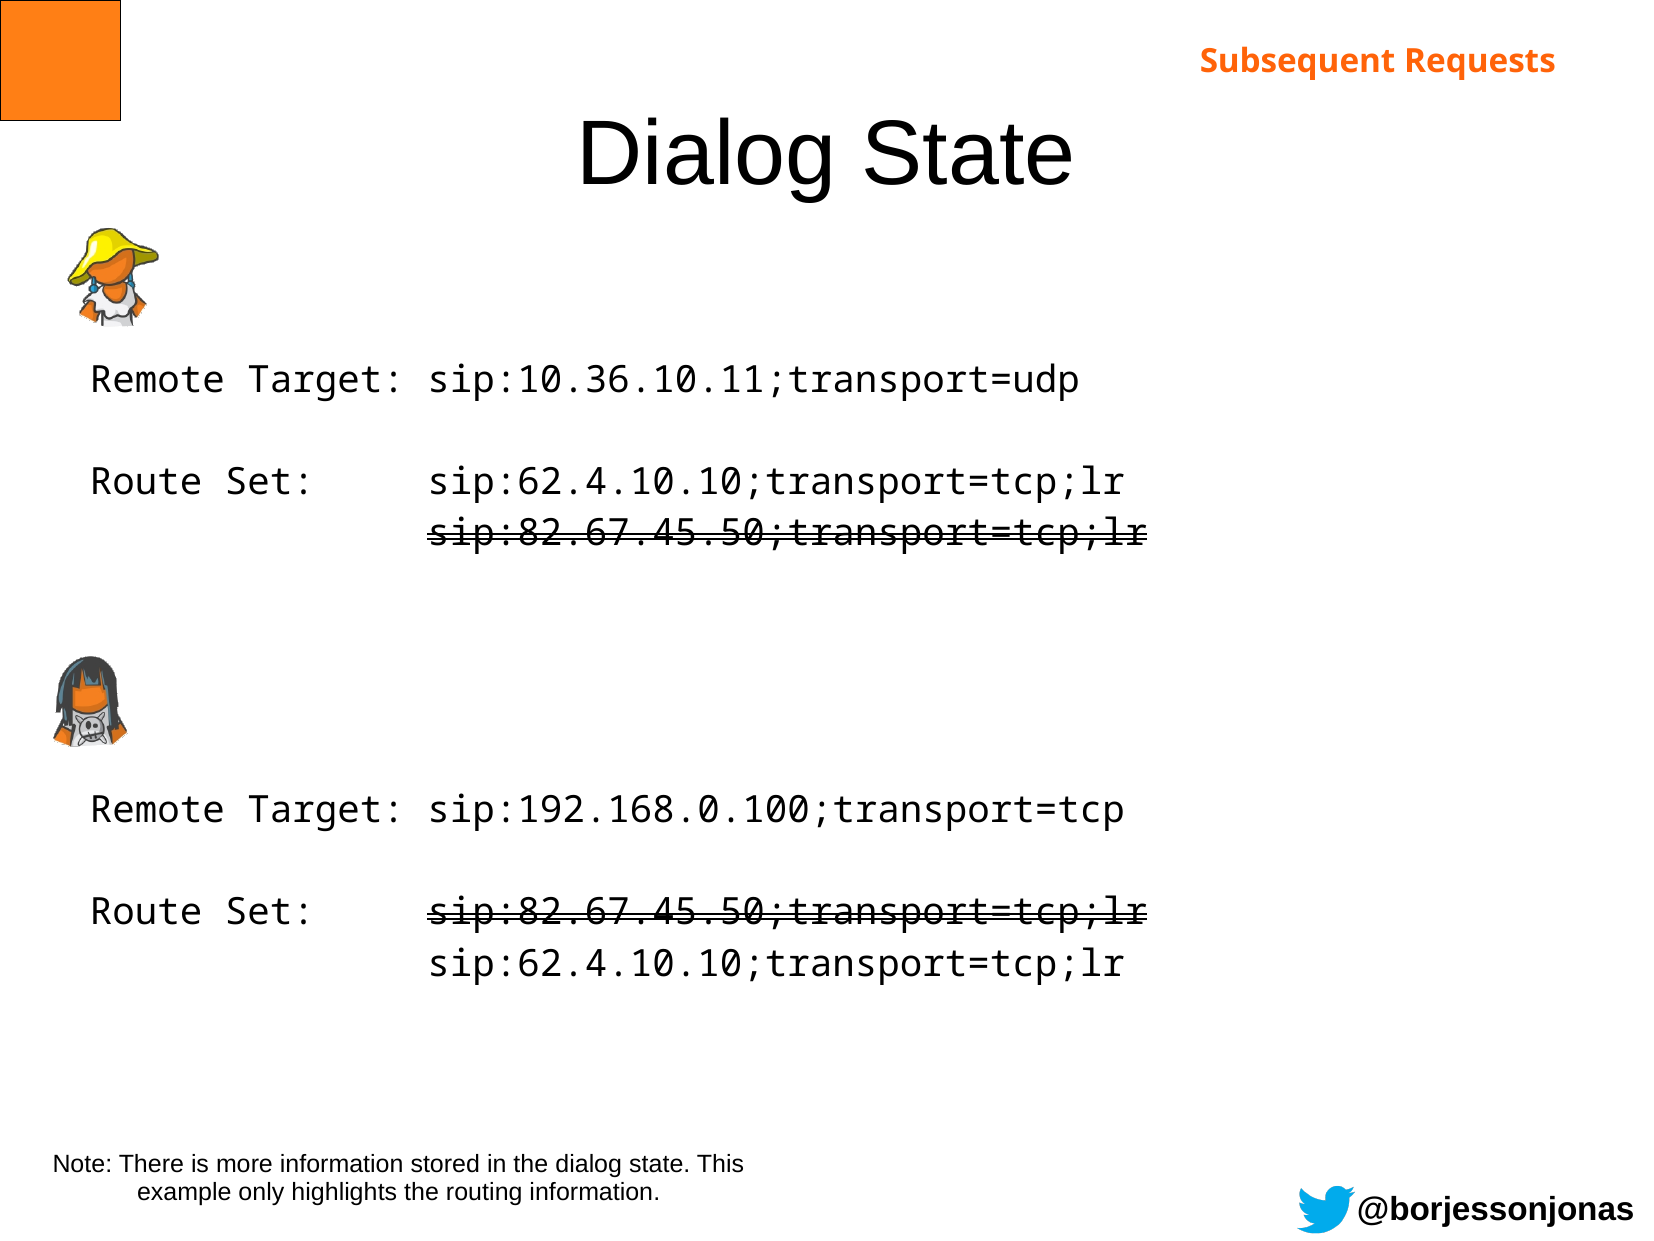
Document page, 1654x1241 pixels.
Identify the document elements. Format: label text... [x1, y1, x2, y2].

text_box Remote Target: sip:192.168.0.100;transport=tcp Route Set: sip:82.67.45.50;transport=tcp;lr sip:62.4.10.10;transport=tcp;lr [75, 775, 1163, 976]
picture [37, 652, 136, 751]
picture [1277, 1160, 1375, 1241]
text_box Note: There is more information stored in the dialog state. This example only highlights the routing information. [18, 1140, 781, 1216]
picture [60, 224, 166, 331]
title Dialog State [82, 49, 1571, 257]
text_box Remote Target: sip:10.36.10.11;transport=udp Route Set: sip:62.4.10.10;transport=tcp;lr sip:82.67.45.50;transport=tcp;lr [75, 345, 1576, 578]
text_box Subsequent Requests [1185, 30, 1622, 100]
